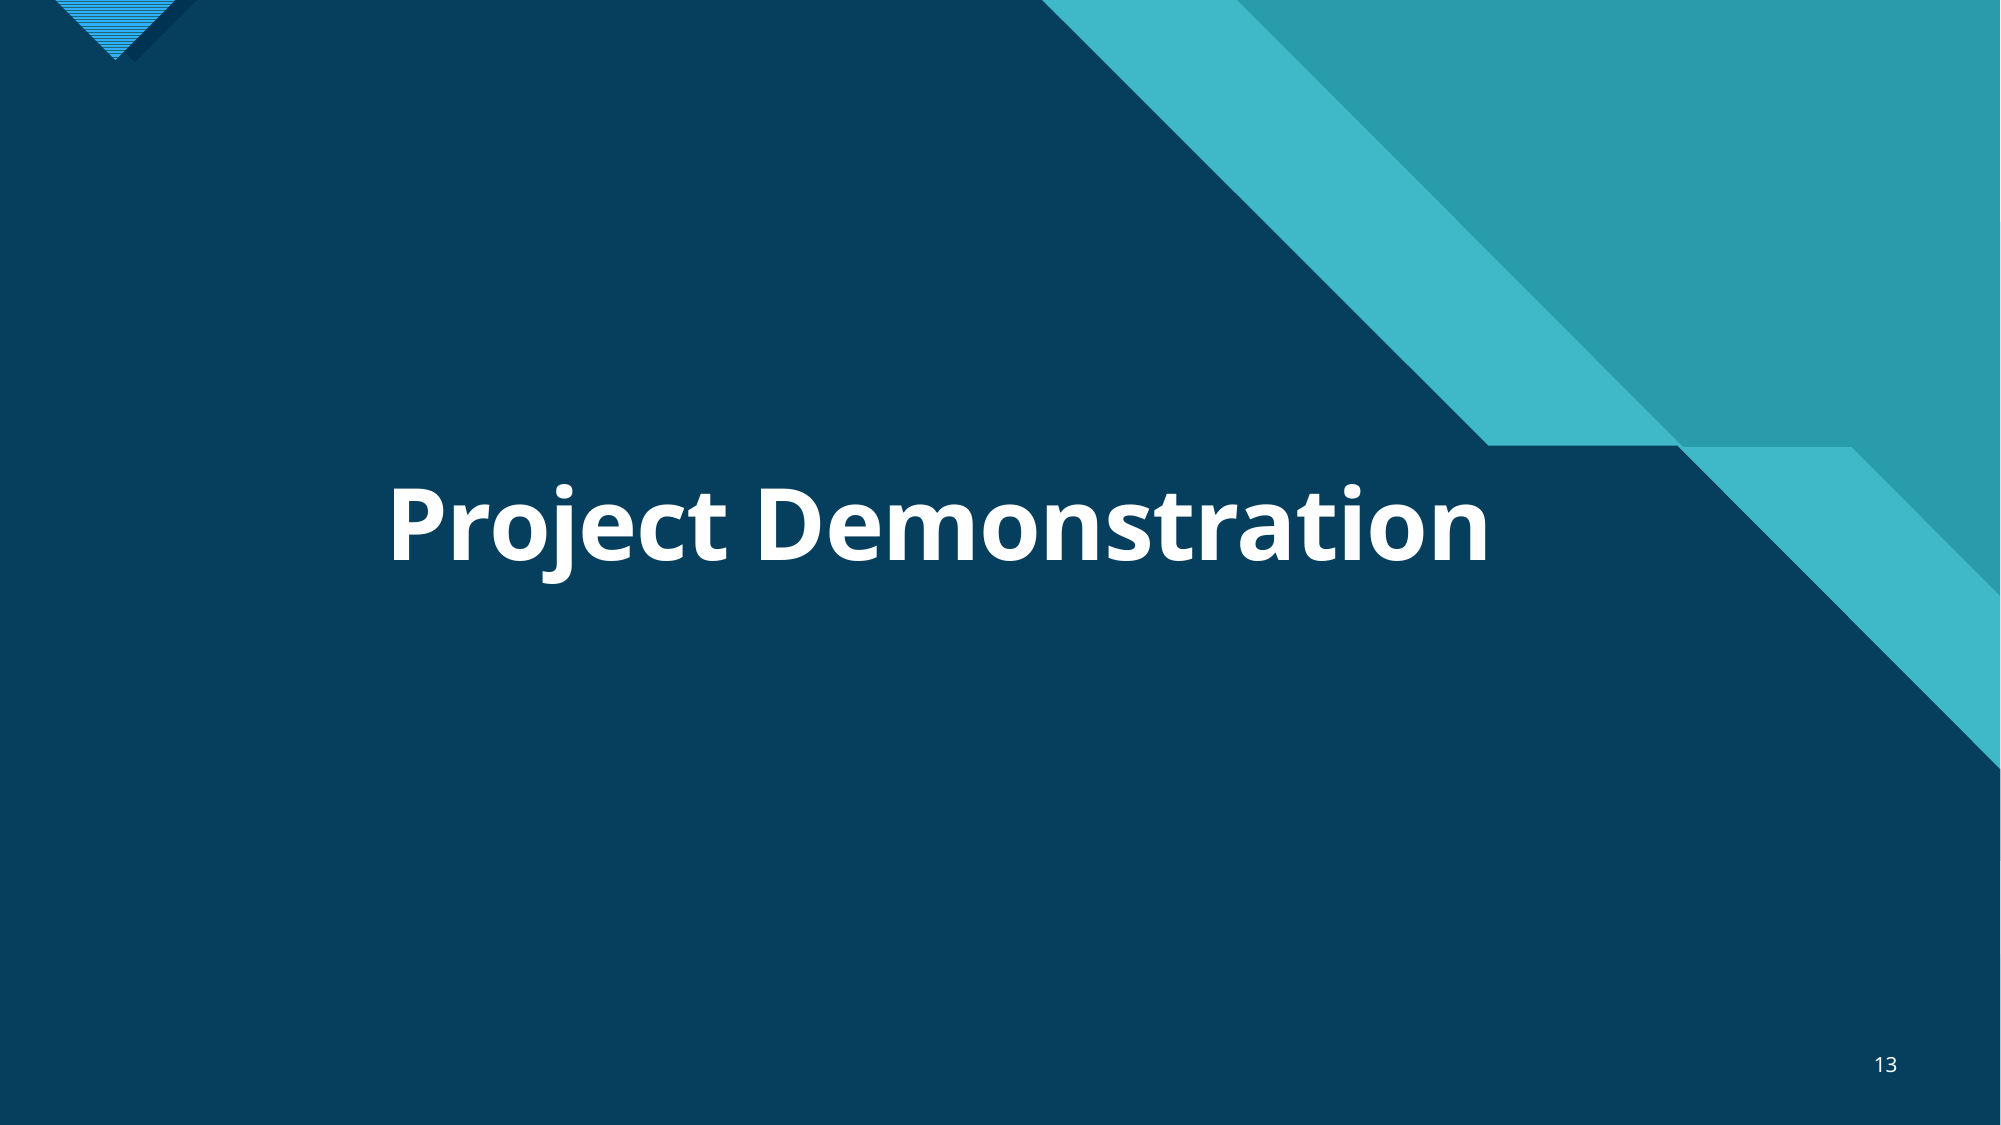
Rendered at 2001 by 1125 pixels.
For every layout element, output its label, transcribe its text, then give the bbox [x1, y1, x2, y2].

text_box [147, 265, 1861, 323]
text_box Project Demonstration [385, 453, 1567, 750]
